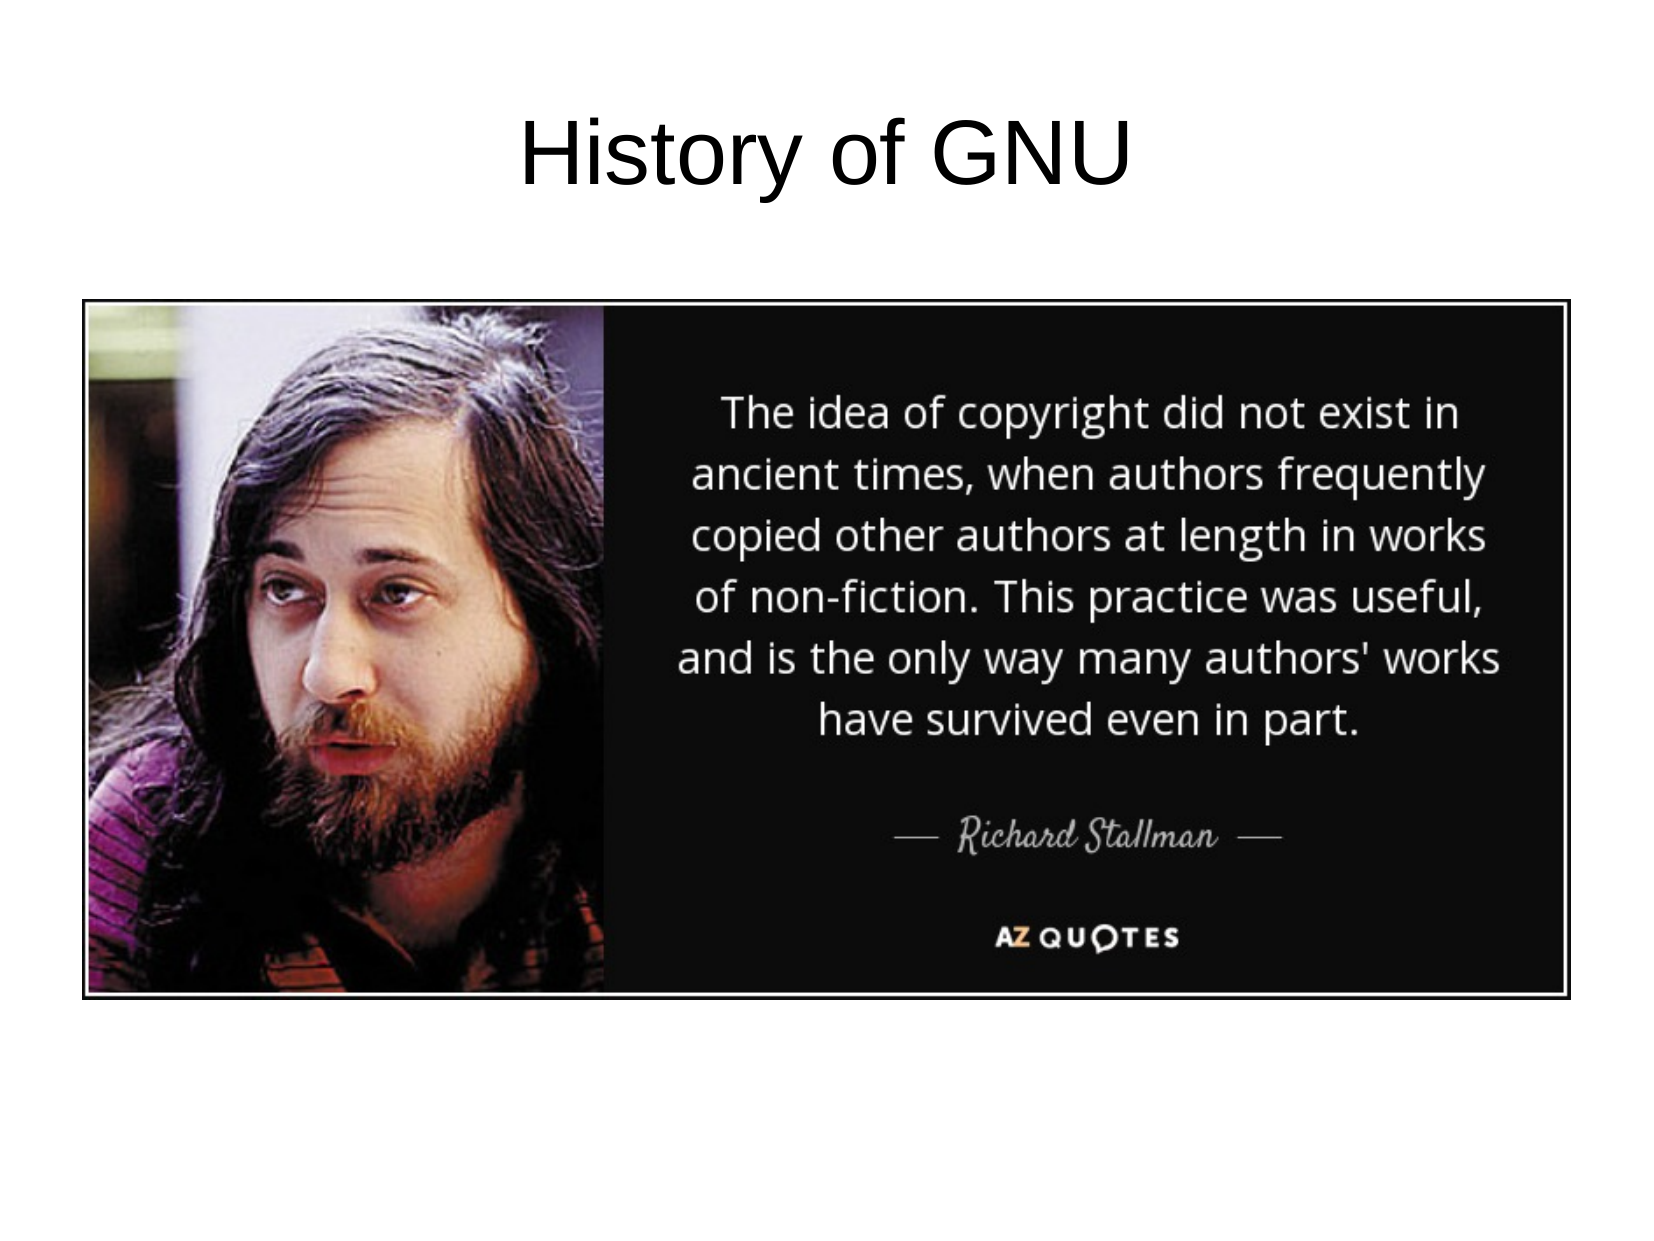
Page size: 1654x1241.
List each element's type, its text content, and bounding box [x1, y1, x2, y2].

picture [82, 299, 1571, 1000]
title History of GNU [82, 49, 1571, 257]
